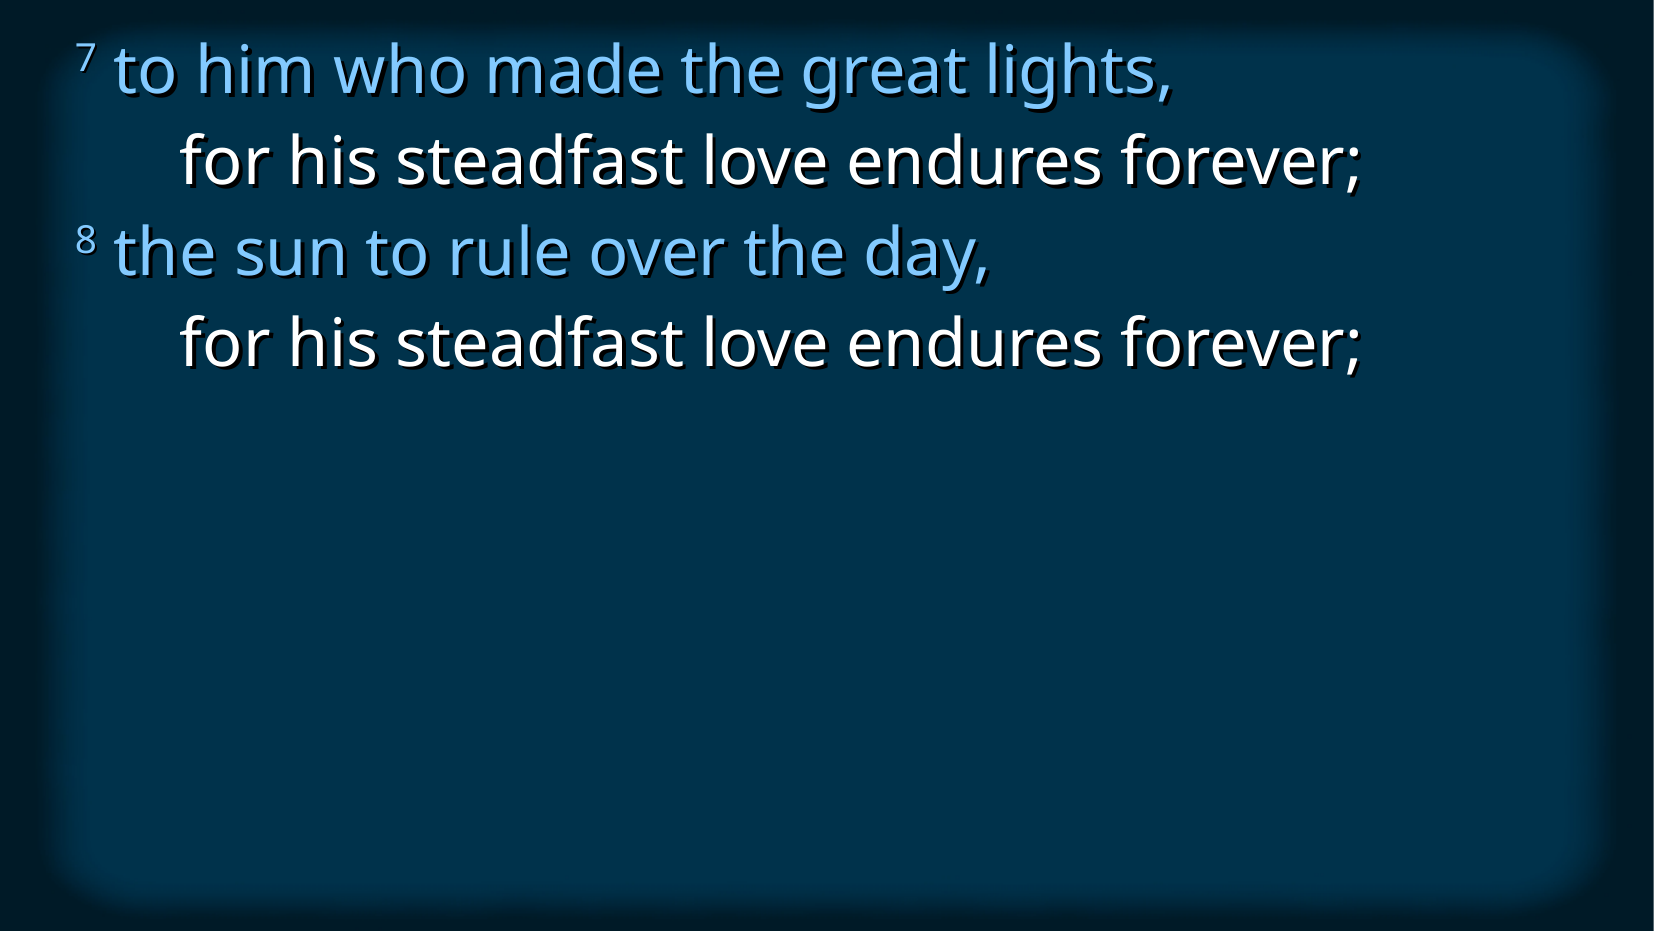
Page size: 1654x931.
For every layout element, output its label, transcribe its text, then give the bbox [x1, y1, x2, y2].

text_box 7 to him who made the great lights, for his steadfast love endures forever; 8 the sun to rule over the day, for his steadfast love endures forever; [60, 15, 1606, 406]
picture [0, 0, 1654, 931]
